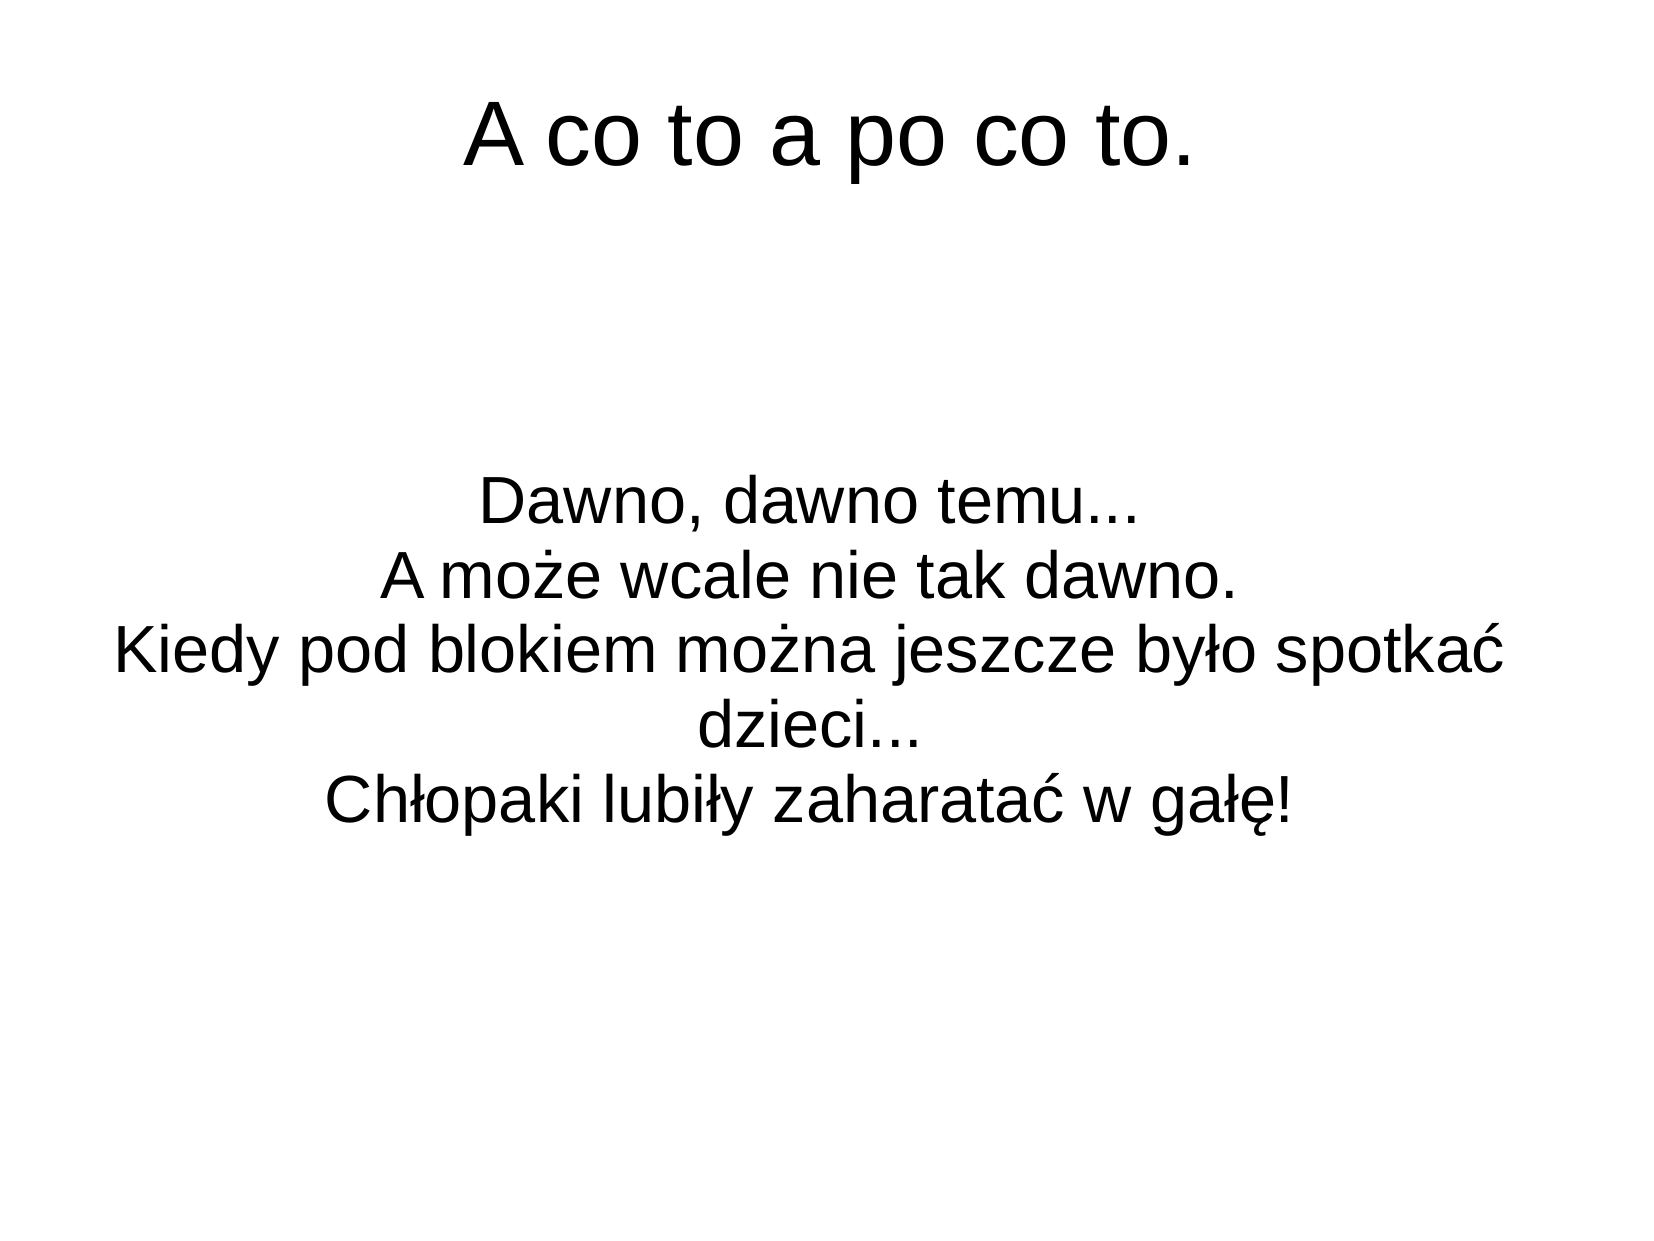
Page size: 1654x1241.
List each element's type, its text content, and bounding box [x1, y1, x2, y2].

title A co to a po co to. [86, 30, 1576, 238]
subtitle Dawno, dawno temu... A może wcale nie tak dawno. Kiedy pod blokiem można jeszcze było spotkać dzieci... Chłopaki lubiły zaharatać w gałę! [82, 290, 1538, 1010]
